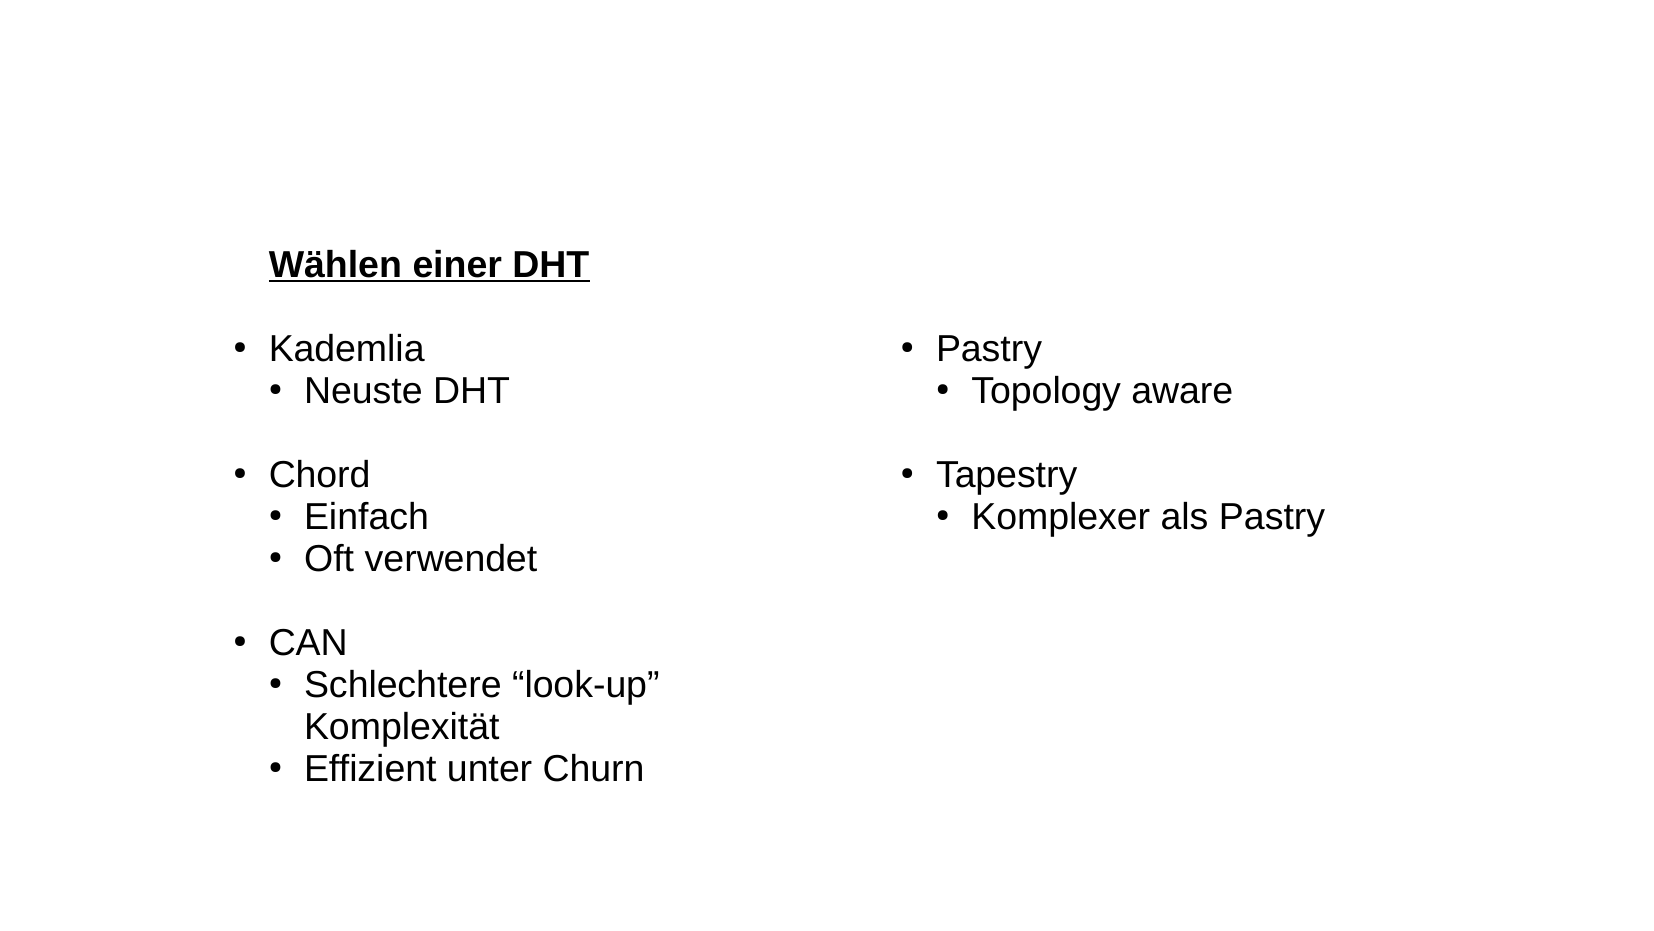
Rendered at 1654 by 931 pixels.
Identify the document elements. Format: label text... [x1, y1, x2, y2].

text_box Wählen einer DHT Kademlia Neuste DHT Chord Einfach Oft verwendet CAN Schlechtere “look-up” Komplexität Effizient unter Churn [218, 236, 774, 839]
text_box Pastry Topology aware Tapestry Komplexer als Pastry [885, 236, 1441, 629]
